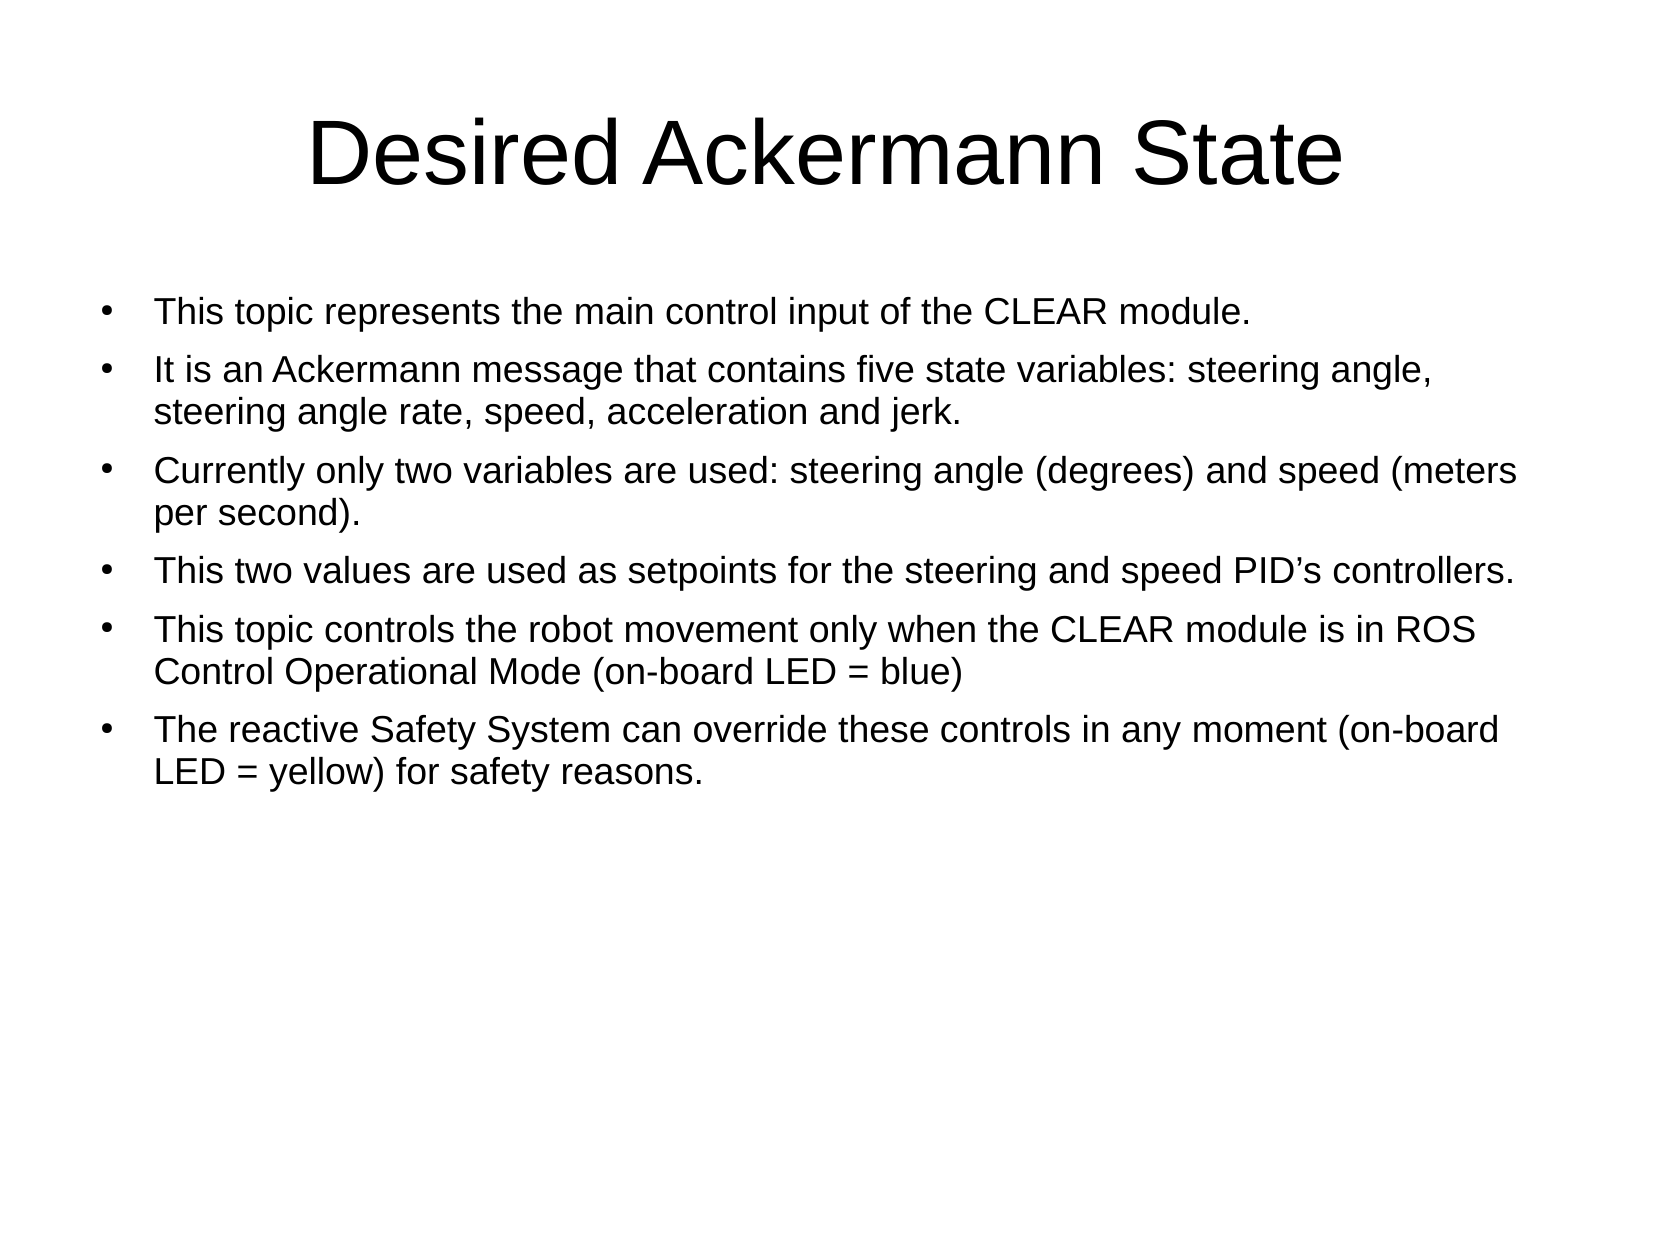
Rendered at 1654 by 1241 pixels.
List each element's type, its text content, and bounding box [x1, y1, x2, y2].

title Desired Ackermann State [82, 49, 1571, 257]
list This topic represents the main control input of the CLEAR module. It is an Ackermann message that contains five state variables: steering angle, steering angle rate, speed, acceleration and jerk. Currently only two variables are used: steering angle (degrees) and speed (meters per second). This two values are used as setpoints for the steering and speed PID’s controllers. This topic controls the robot movement only when the CLEAR module is in ROS Control Operational Mode (on-board LED = blue) The reactive Safety System can override these controls in any moment (on-board LED = yellow) for safety reasons. [82, 290, 1571, 1010]
